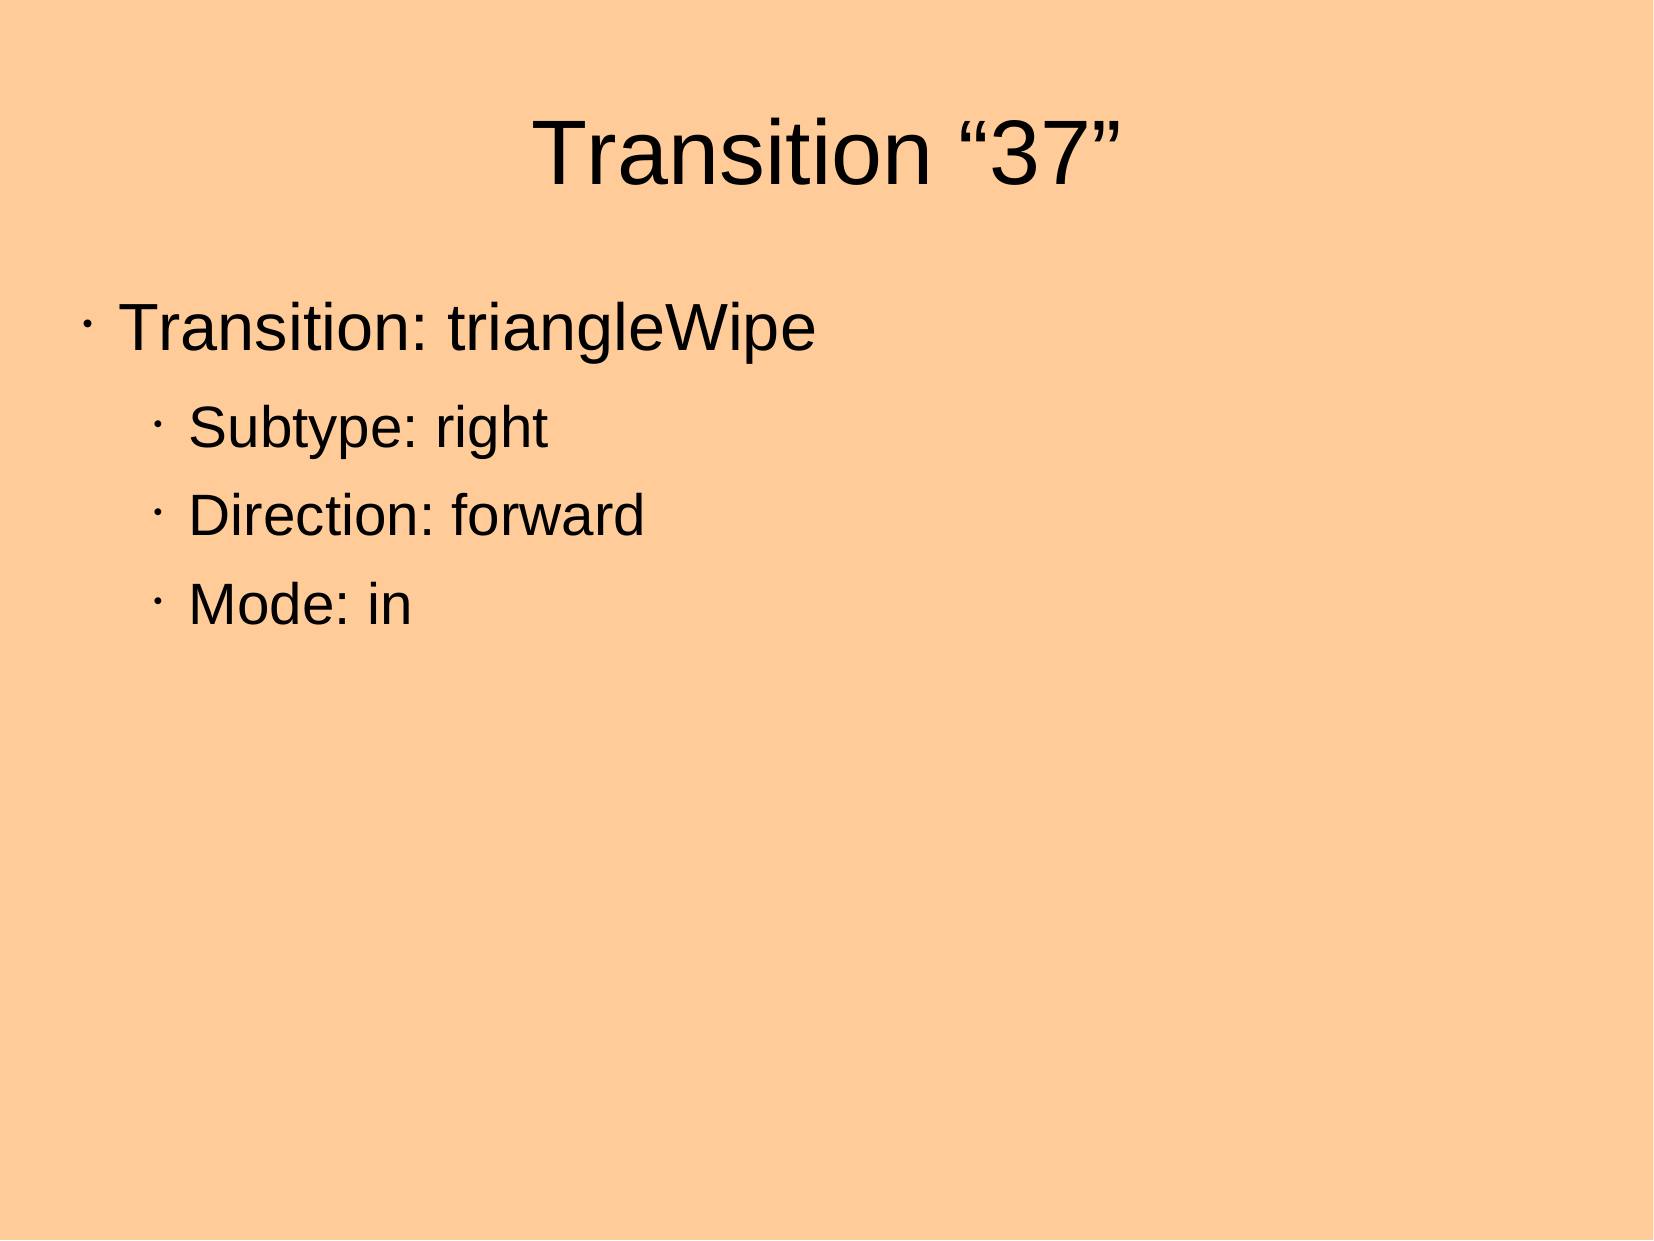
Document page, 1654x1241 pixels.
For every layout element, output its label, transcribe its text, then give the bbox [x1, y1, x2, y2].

list Transition: triangleWipe Subtype: right Direction: forward Mode: in [82, 290, 1571, 1080]
title Transition “37” [82, 49, 1571, 257]
